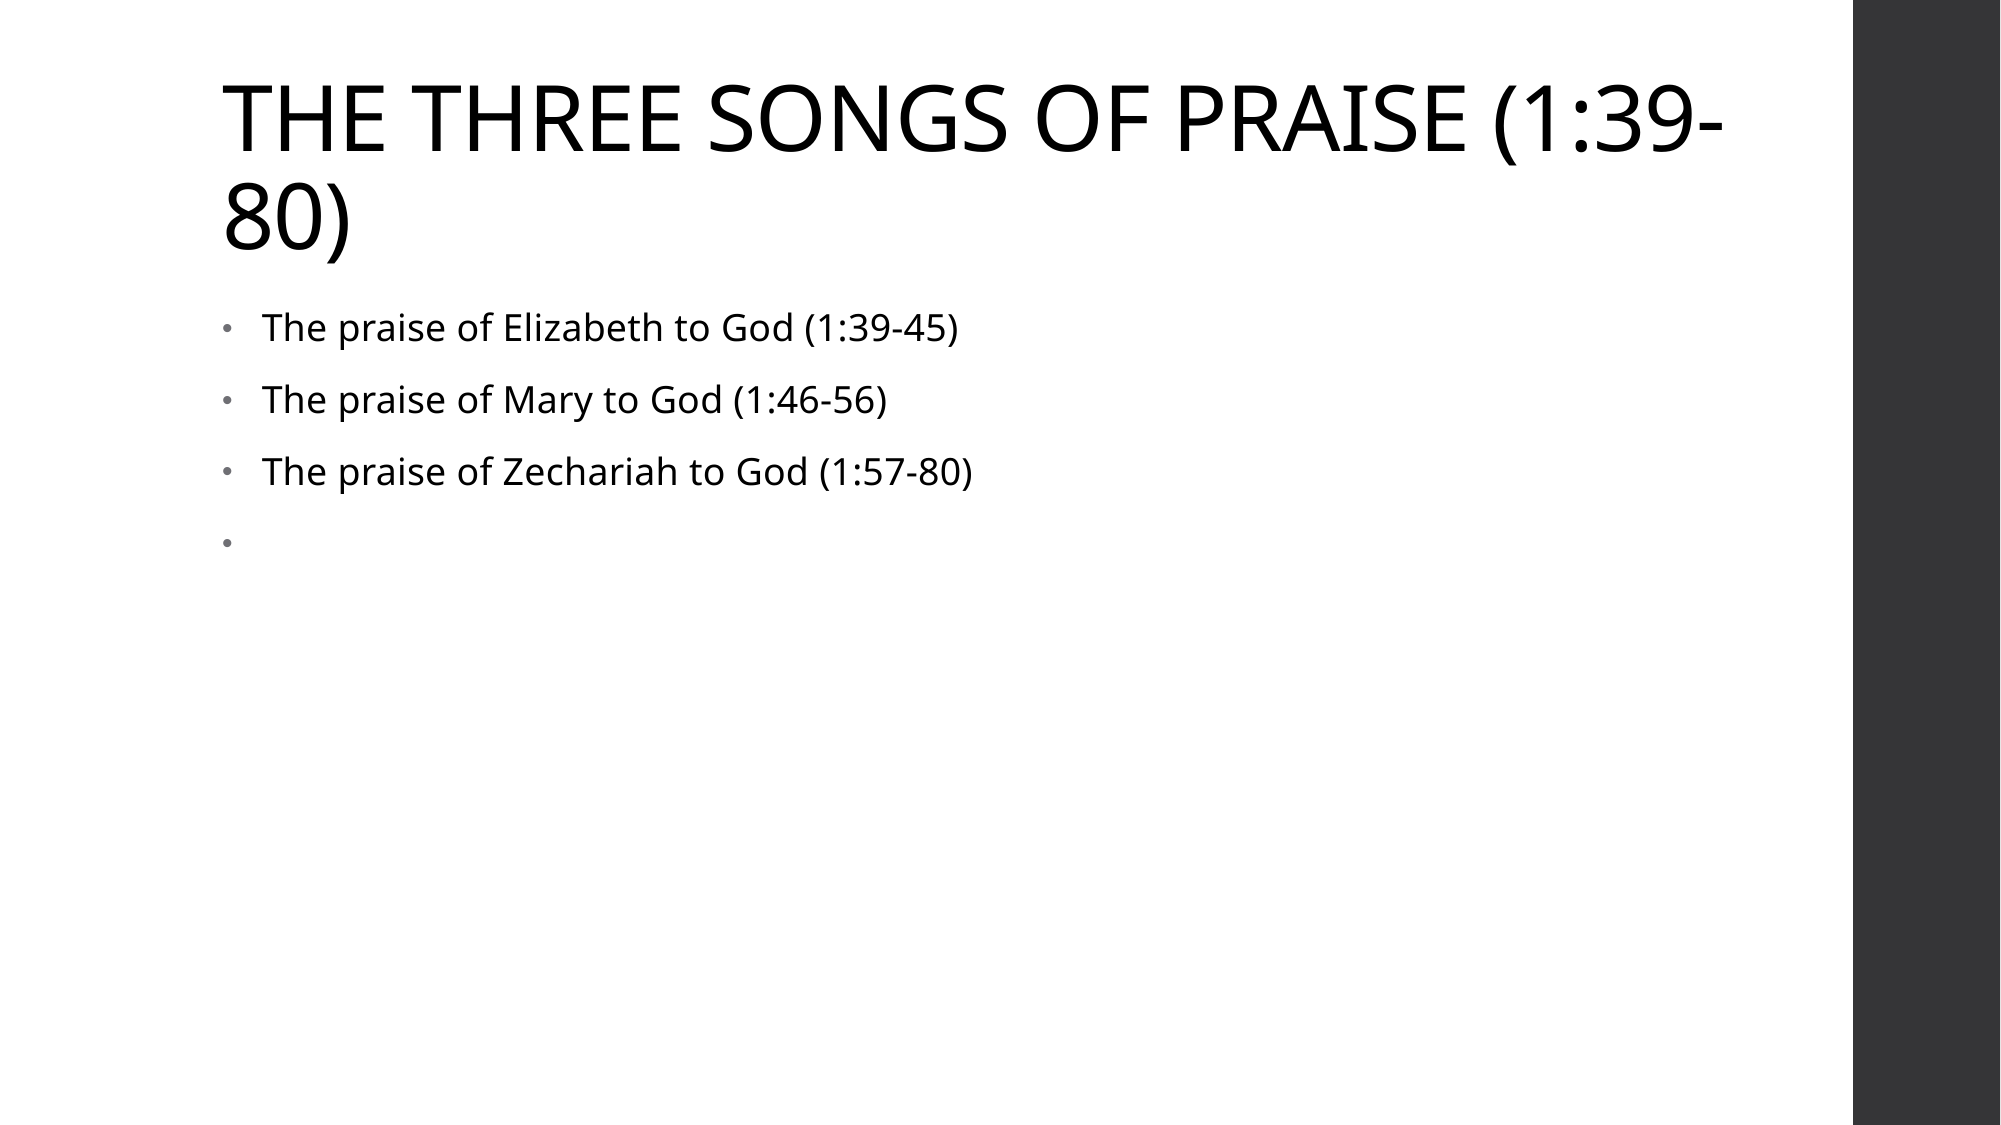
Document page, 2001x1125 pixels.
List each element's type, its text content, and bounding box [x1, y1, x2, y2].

list The praise of Elizabeth to God (1:39-45) The praise of Mary to God (1:46-56) The praise of Zechariah to God (1:57-80) [206, 299, 1617, 1014]
title THE THREE SONGS OF PRAISE (1:39-80) [206, 60, 1797, 278]
